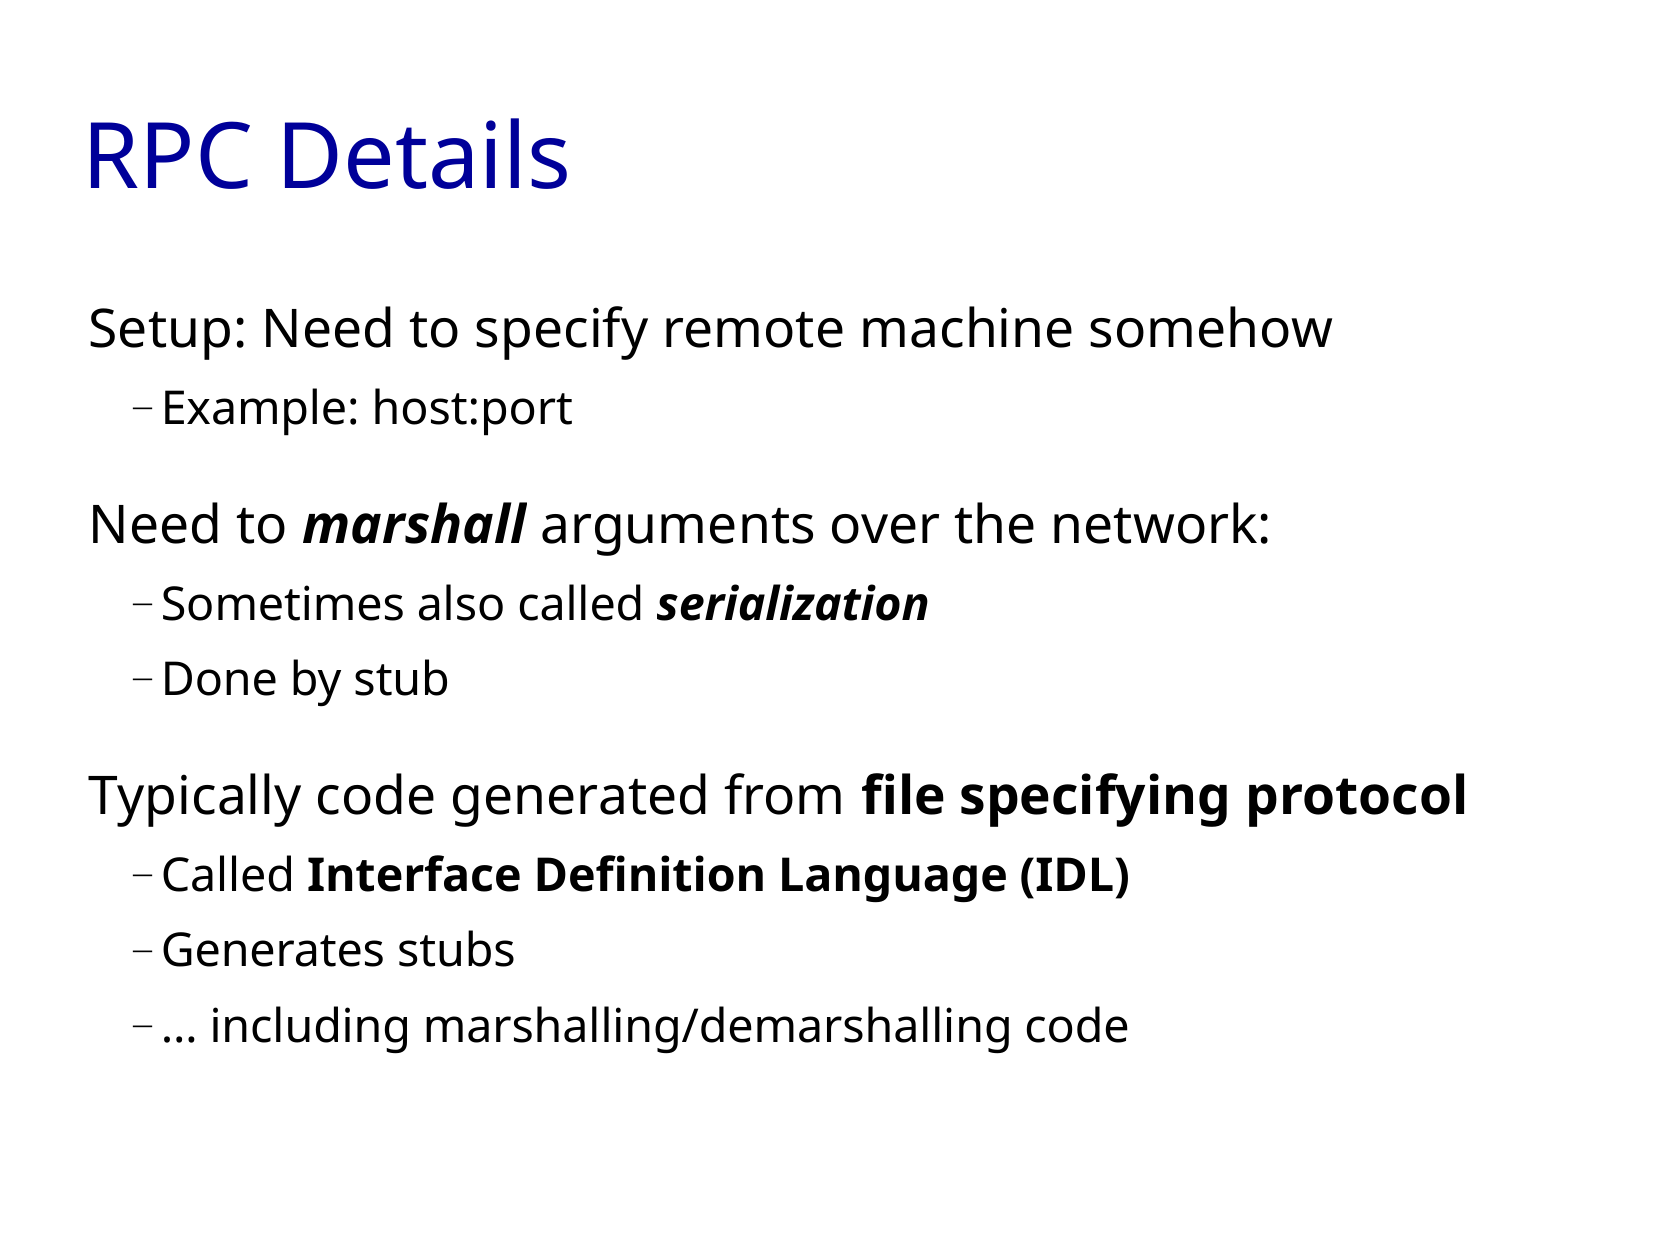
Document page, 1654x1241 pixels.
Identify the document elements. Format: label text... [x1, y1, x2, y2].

title RPC Details [82, 49, 1571, 257]
list Setup: Need to specify remote machine somehow Example: host:port Need to marshall arguments over the network: Sometimes also called serialization Done by stub Typically code generated from file specifying protocol Called Interface Definition Language (IDL) Generates stubs … including marshalling/demarshalling code [60, 290, 1571, 1186]
